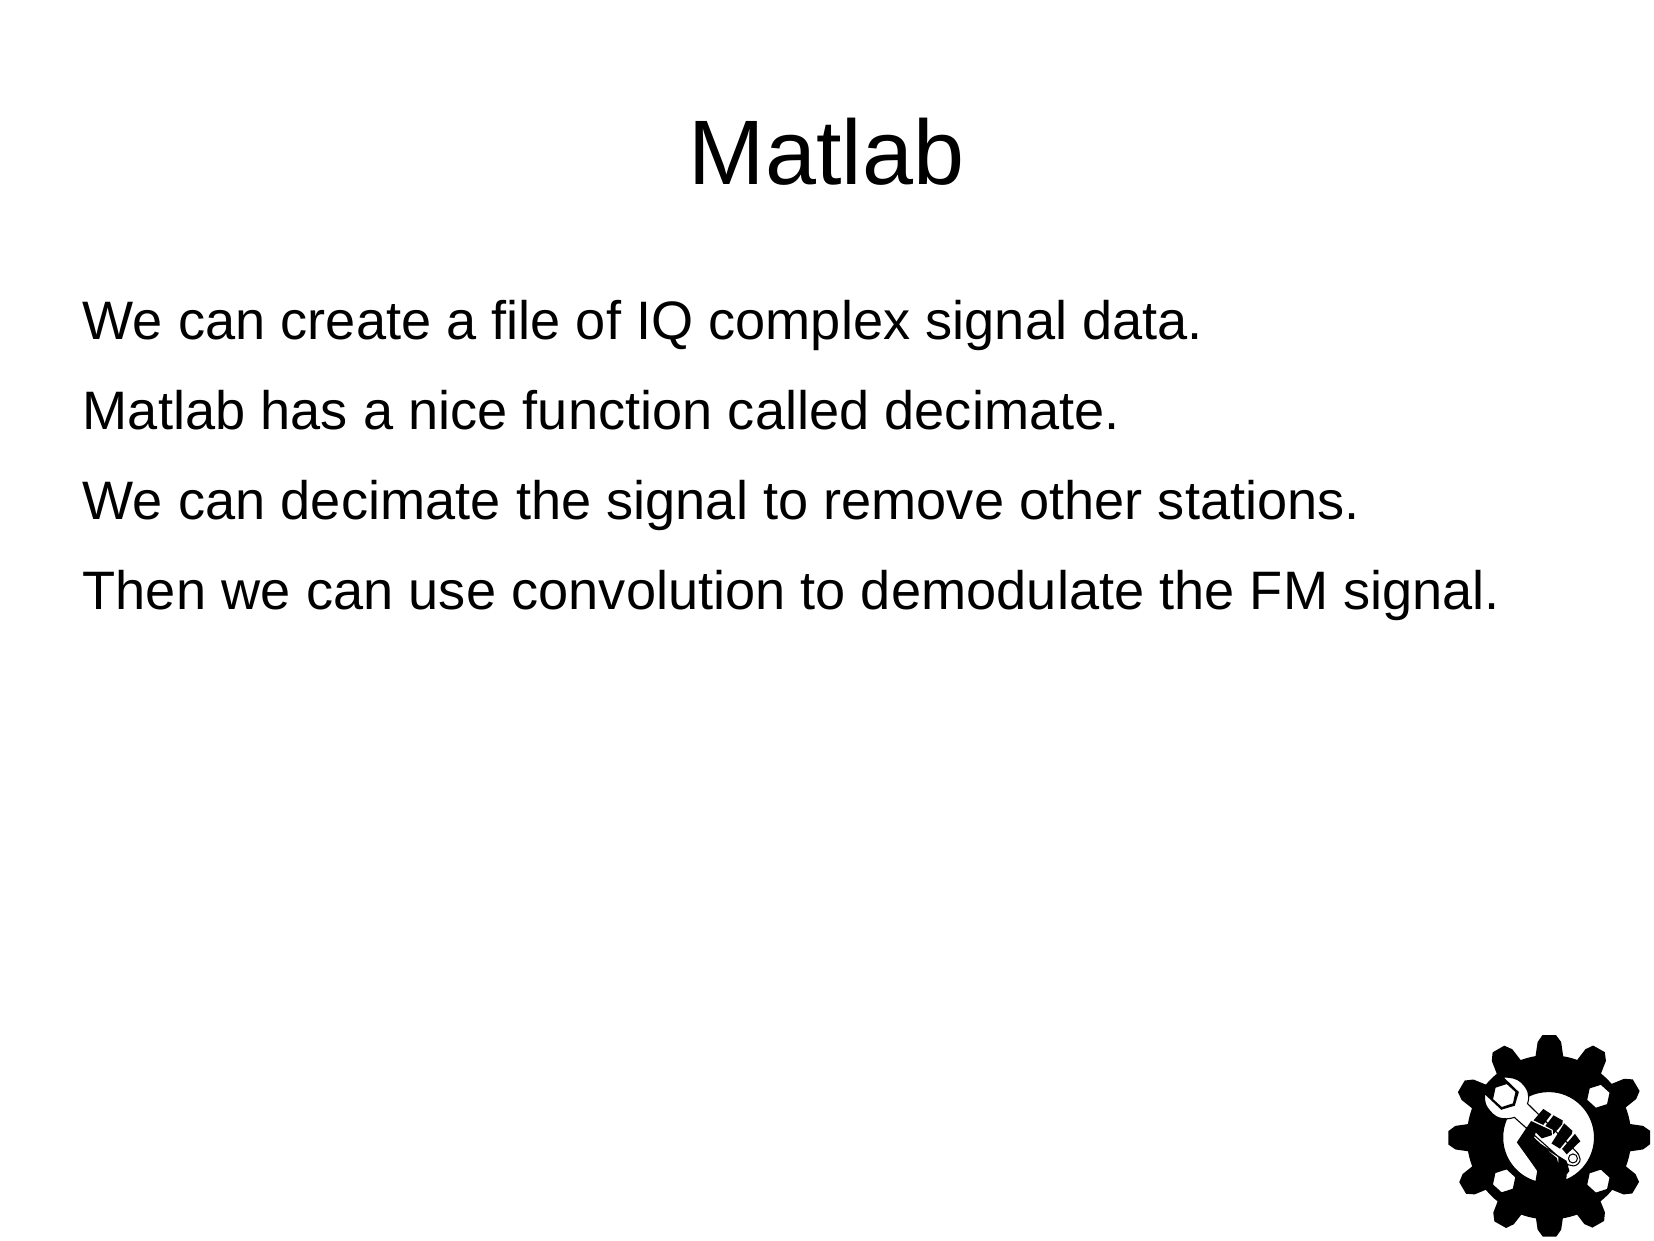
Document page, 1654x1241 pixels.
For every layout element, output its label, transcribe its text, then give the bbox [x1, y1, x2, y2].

picture [1444, 1031, 1654, 1241]
list We can create a file of IQ complex signal data. Matlab has a nice function called decimate. We can decimate the signal to remove other stations. Then we can use convolution to demodulate the FM signal. [82, 290, 1571, 1010]
title Matlab [82, 49, 1571, 257]
